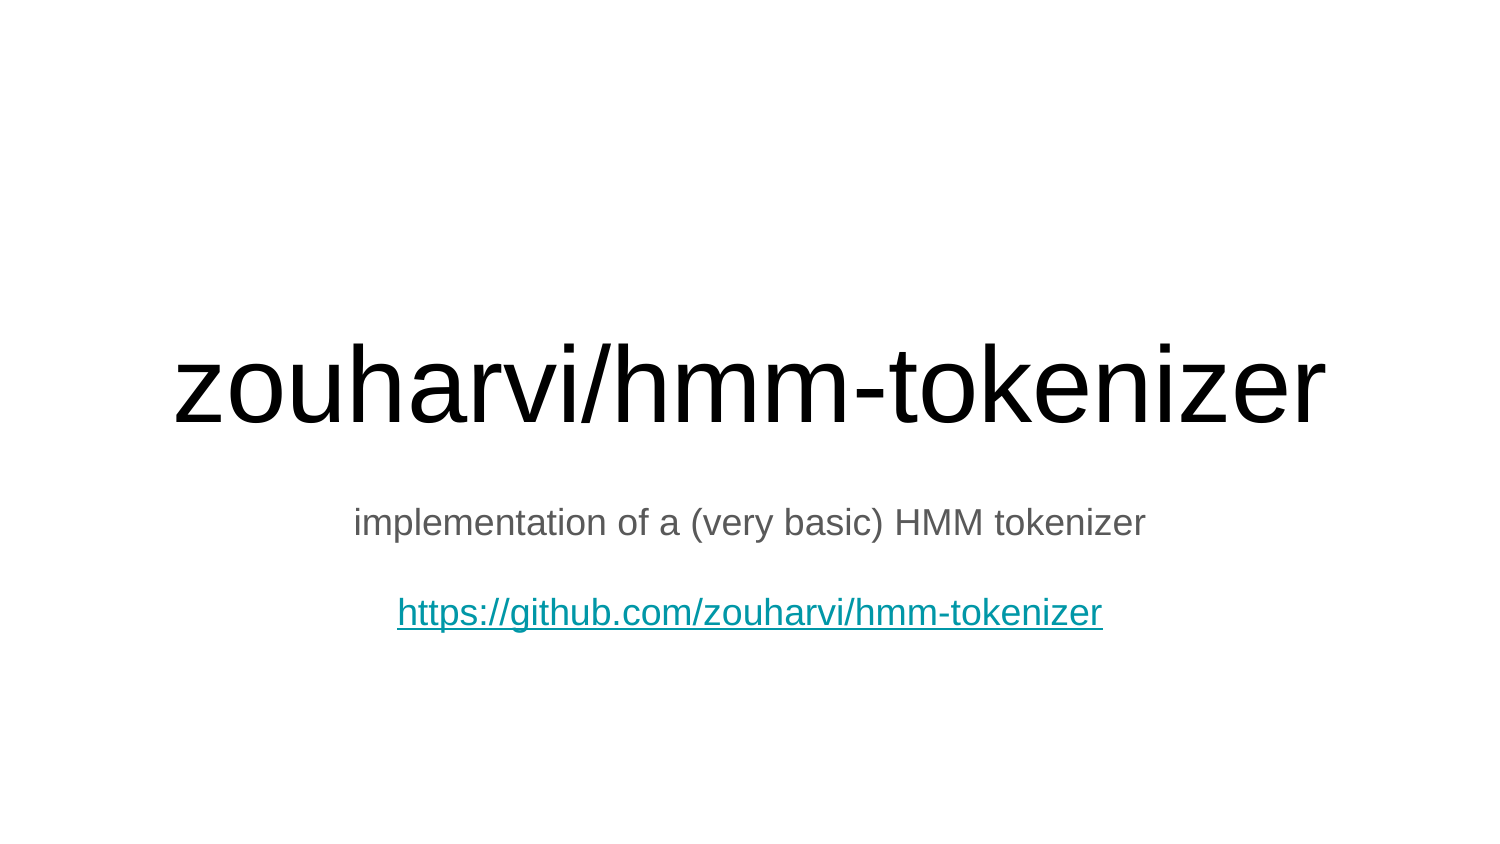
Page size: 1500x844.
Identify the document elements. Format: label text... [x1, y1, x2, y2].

title zouharvi/hmm-tokenizer [51, 122, 1449, 459]
subtitle implementation of a (very basic) HMM tokenizer https://github.com/zouharvi/hmm-tokenizer [63, 483, 1436, 677]
